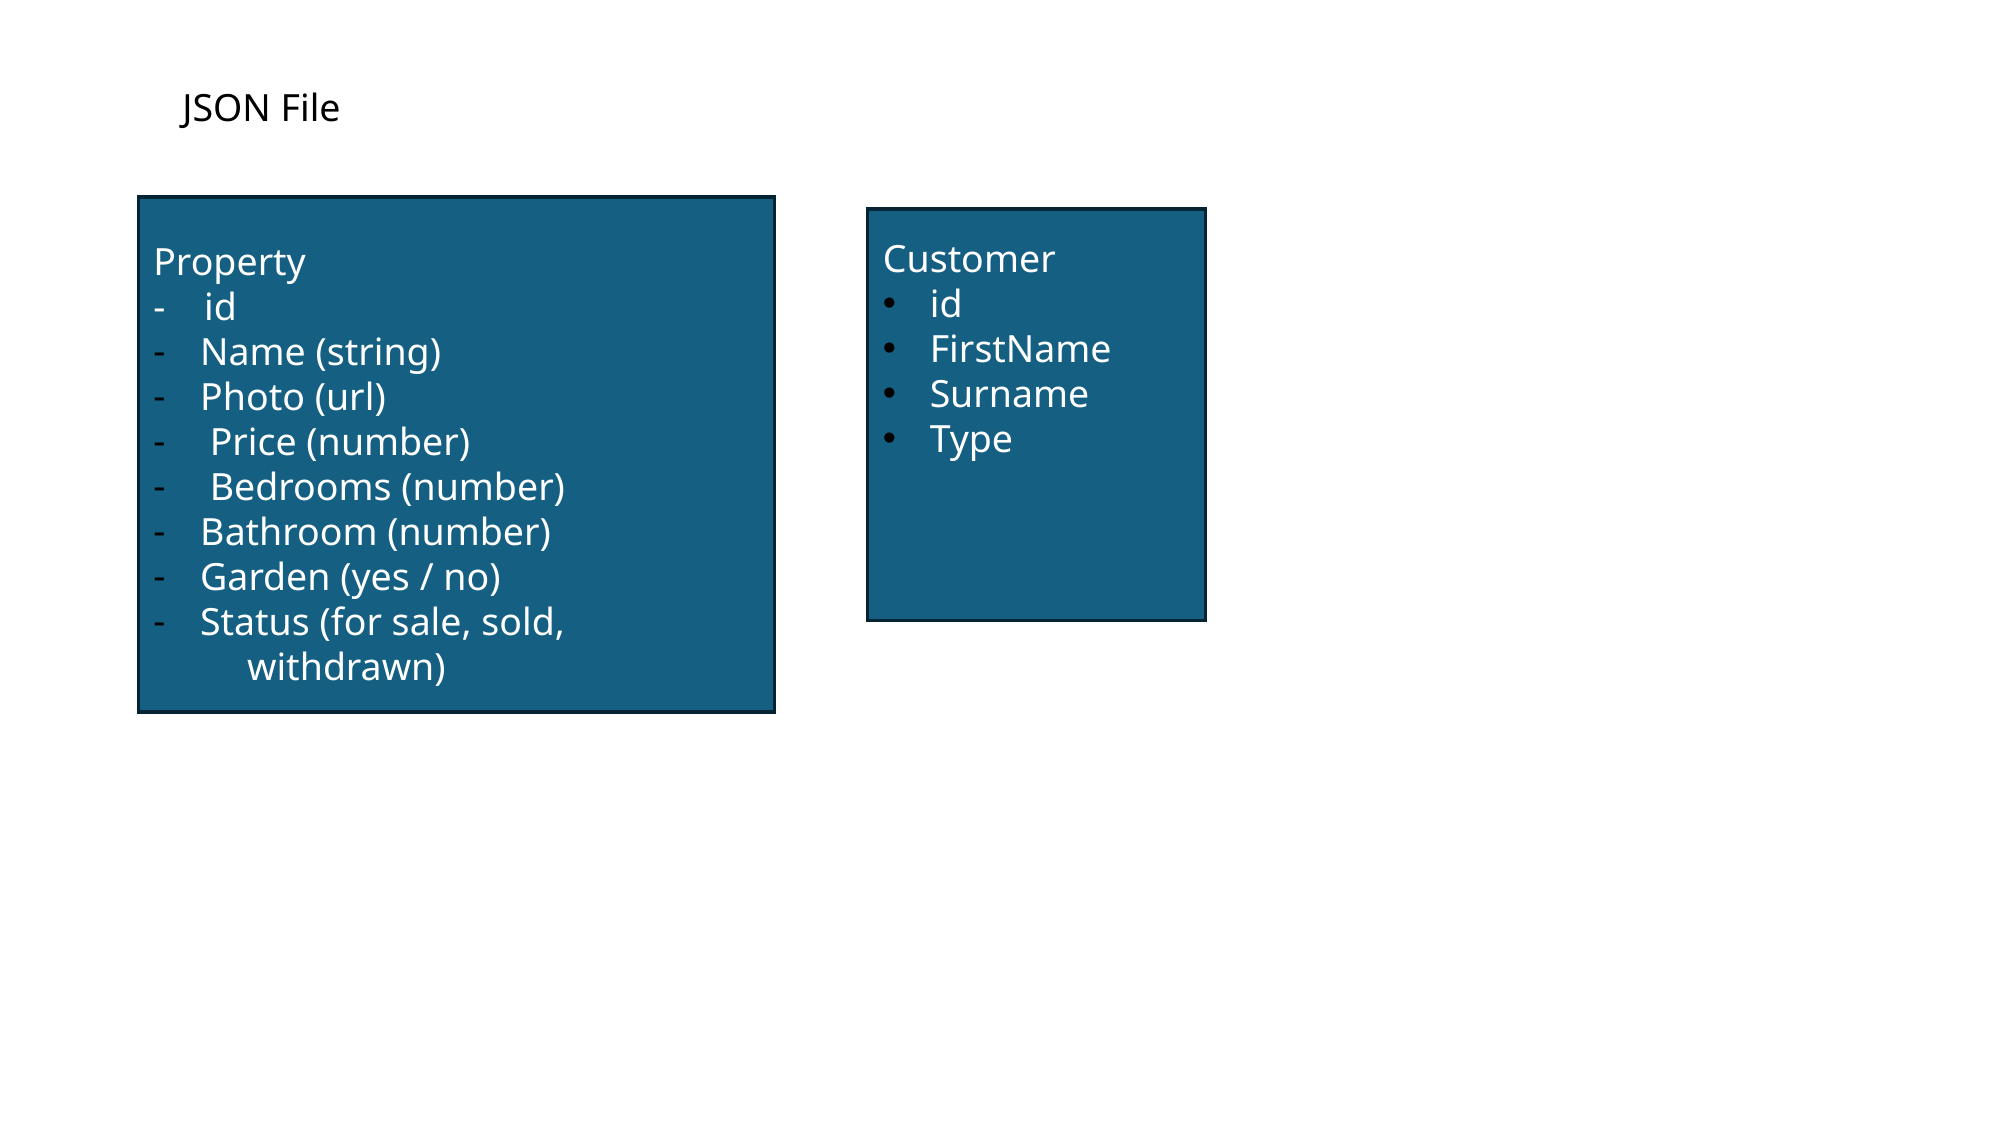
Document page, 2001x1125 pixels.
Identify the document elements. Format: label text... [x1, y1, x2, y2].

text_box [138, 197, 775, 712]
text_box JSON File [167, 76, 599, 137]
text_box Property - id Name (string) Photo (url) Price (number) Bedrooms (number) Bathroom (number) Garden (yes / no) Status (for sale, sold, withdrawn) [138, 230, 599, 745]
text_box Customer id FirstName Surname Type [868, 209, 1206, 620]
